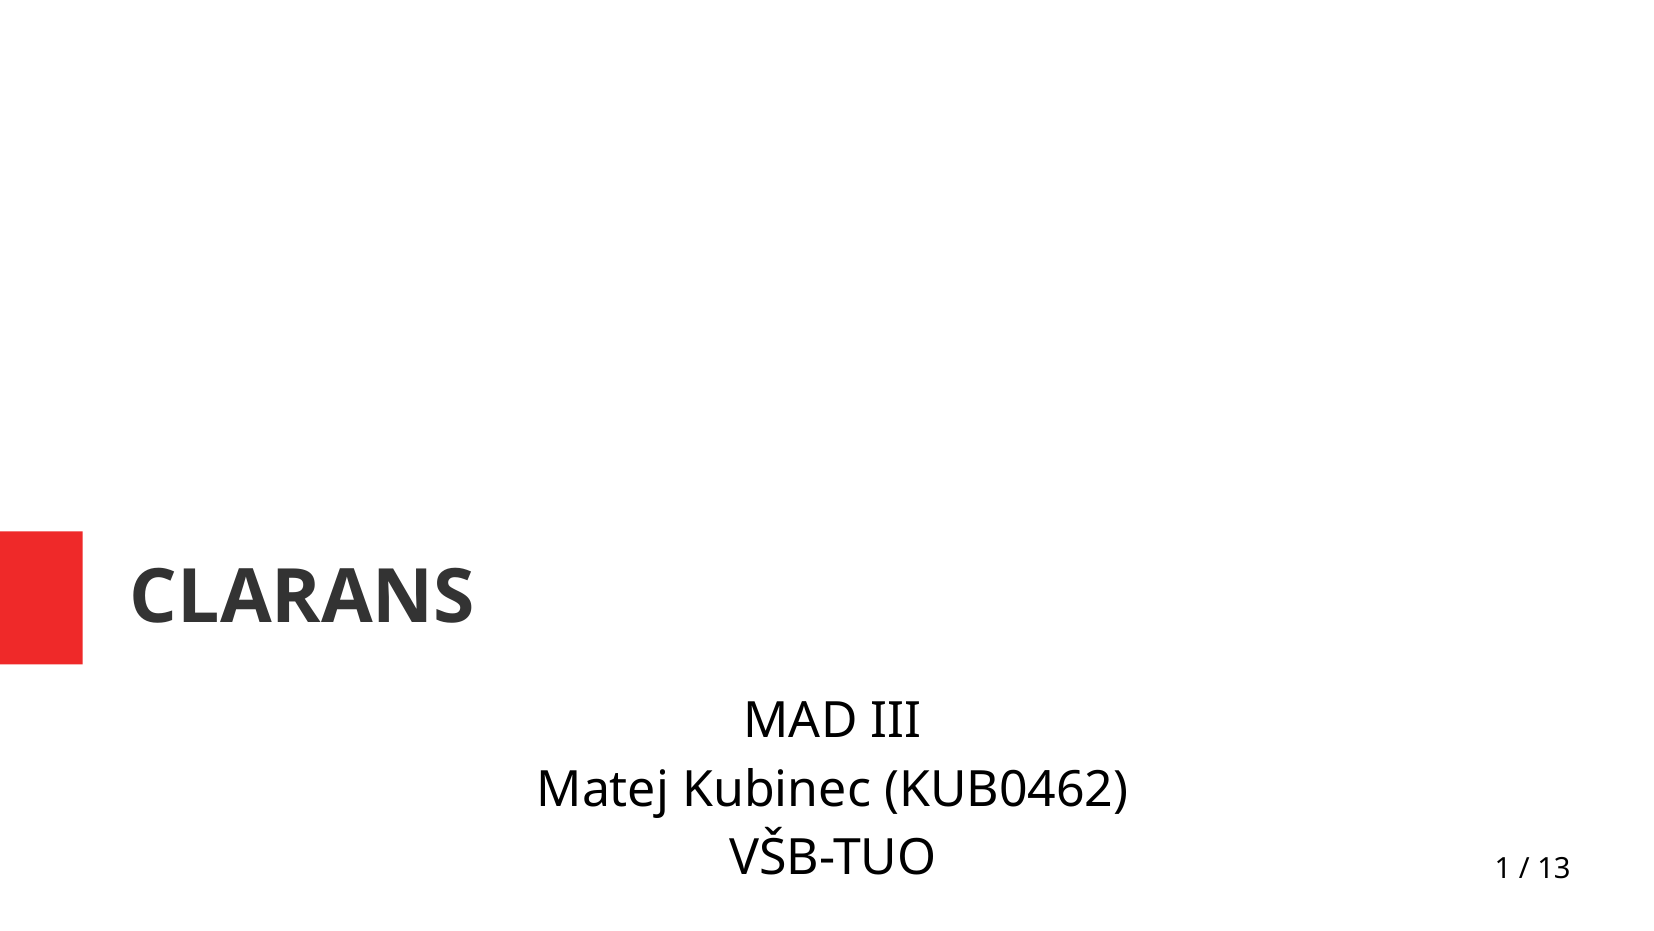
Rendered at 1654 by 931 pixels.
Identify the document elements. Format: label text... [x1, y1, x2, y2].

title CLARANS [129, 504, 1536, 683]
subtitle MAD III Matej Kubinec (KUB0462) VŠB-TUO [129, 684, 1536, 890]
